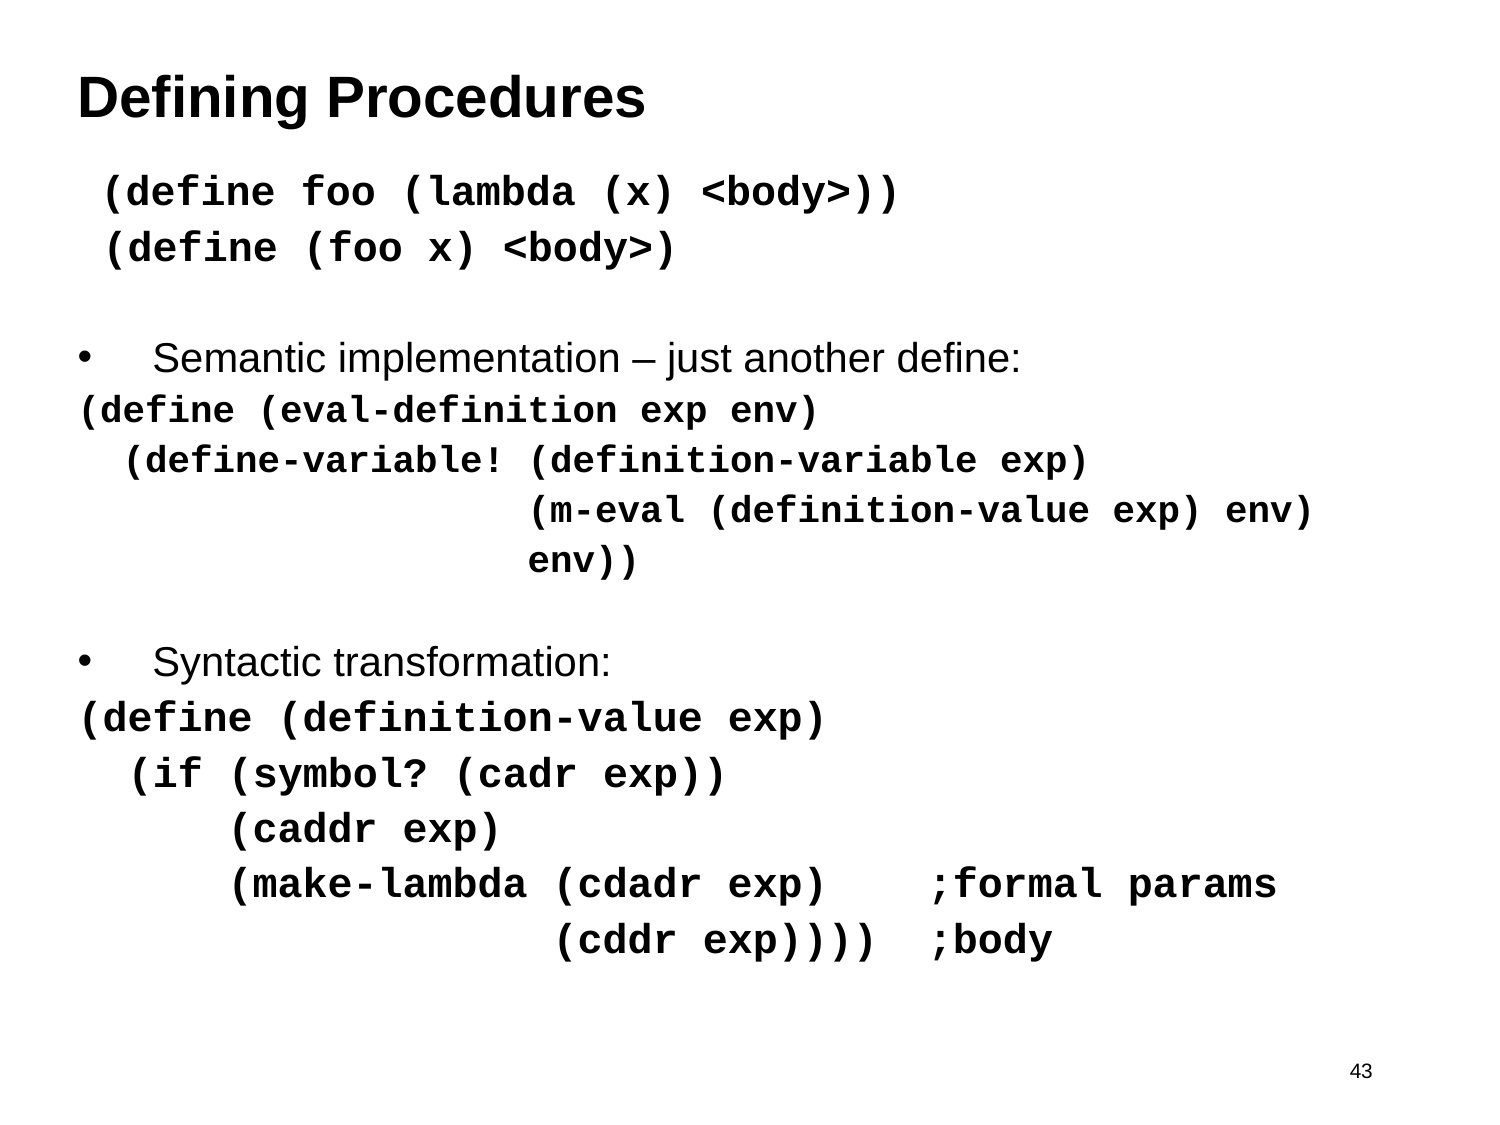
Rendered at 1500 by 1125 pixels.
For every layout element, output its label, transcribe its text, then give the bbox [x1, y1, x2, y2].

text_box (define foo (lambda (x) <body>)) (define (foo x) <body>) Semantic implementation – just another define: (define (eval-definition exp env) (define-variable! (definition-variable exp) (m-eval (definition-value exp) env) env)) Syntactic transformation: (define (definition-value exp) (if (symbol? (cadr exp)) (caddr exp) (make-lambda (cdadr exp) ;formal params (cddr exp)))) ;body [62, 162, 1450, 1000]
text_box Defining Procedures [62, 24, 1338, 162]
text_box <number> [1025, 1049, 1388, 1101]
